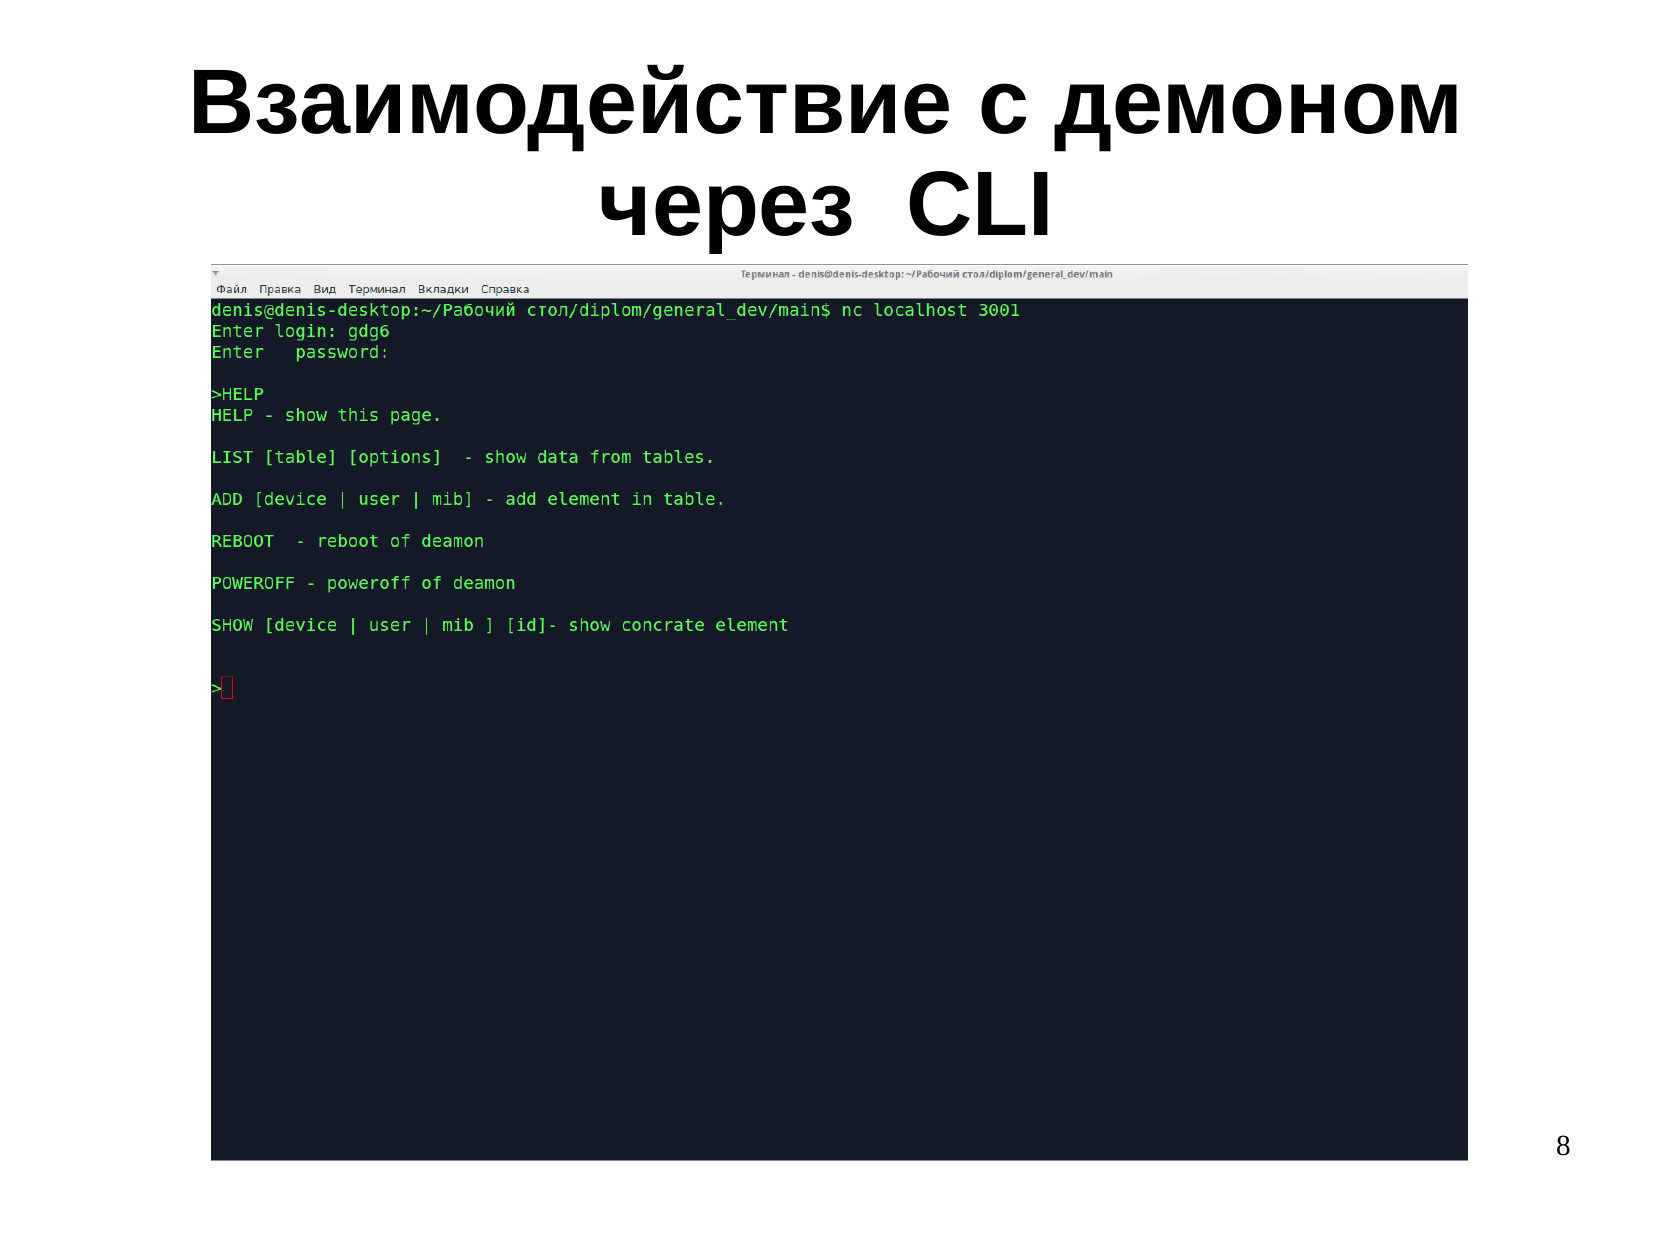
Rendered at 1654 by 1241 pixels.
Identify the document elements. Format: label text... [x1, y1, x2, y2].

title Взаимодействие с демоном через CLI [82, 49, 1571, 257]
picture [188, 256, 1501, 1175]
